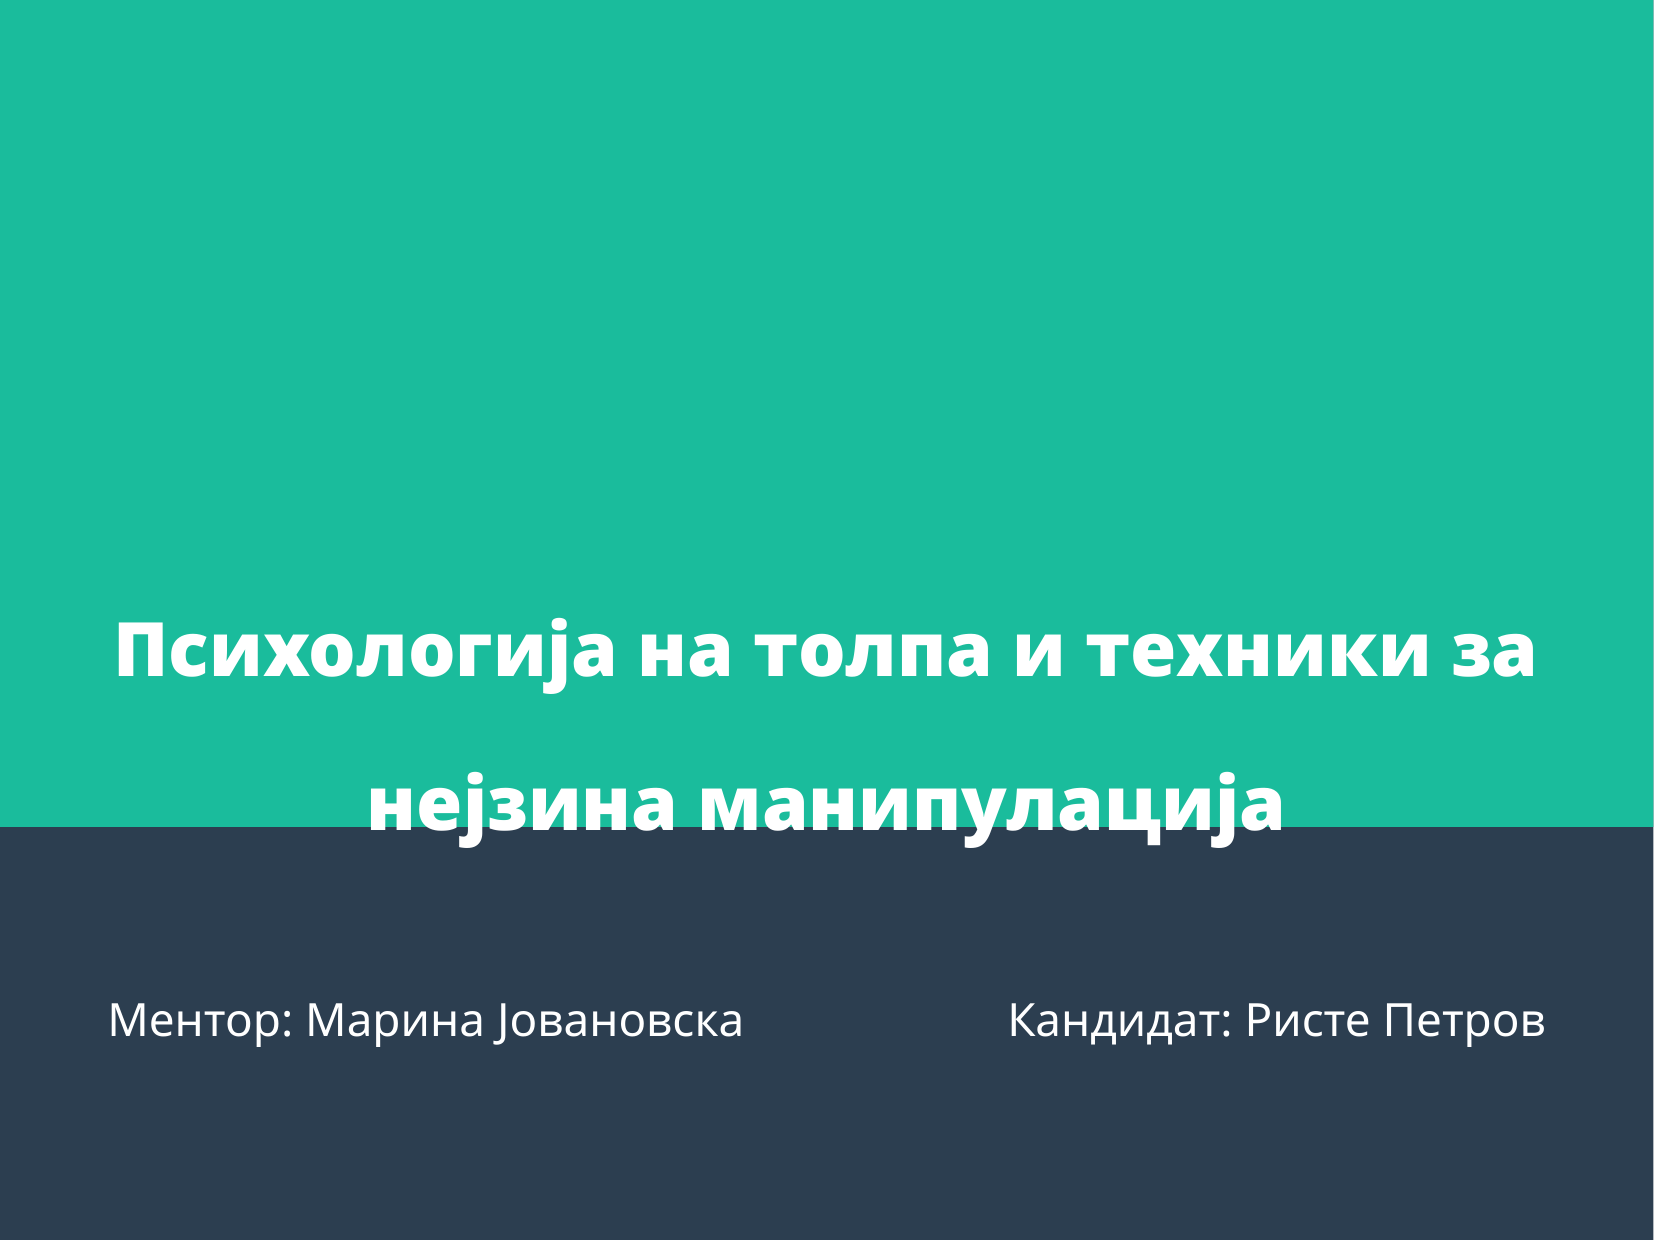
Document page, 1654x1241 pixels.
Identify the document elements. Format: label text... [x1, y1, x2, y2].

title Психологија на толпа и техники за нејзина манипулација [59, 567, 1595, 830]
subtitle Ментор: Марина Јовановска Кандидат: Ристе Петров [59, 856, 1595, 1182]
